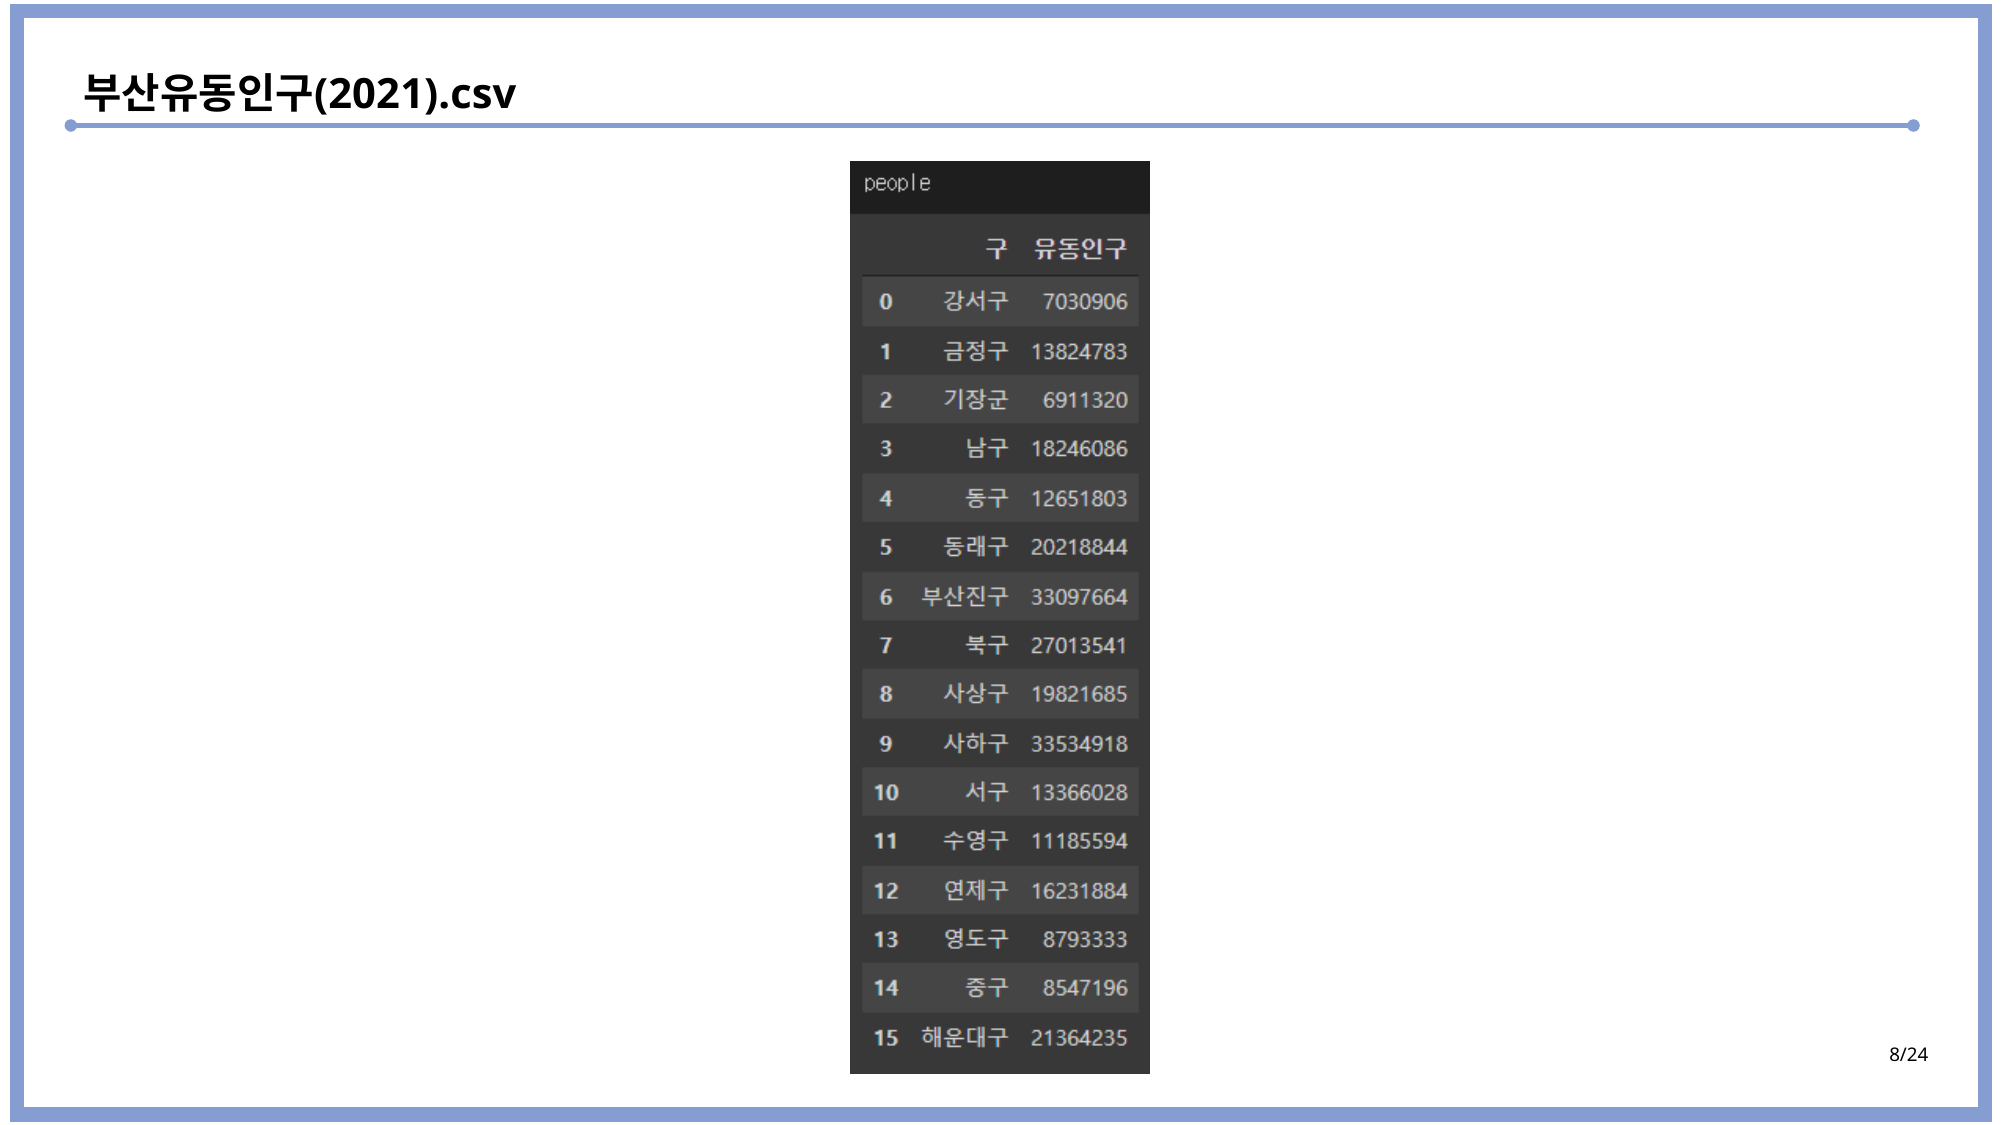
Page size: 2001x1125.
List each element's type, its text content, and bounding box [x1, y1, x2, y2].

text_box 부산유동인구(2021).csv [68, 59, 635, 125]
picture [850, 161, 1150, 1074]
